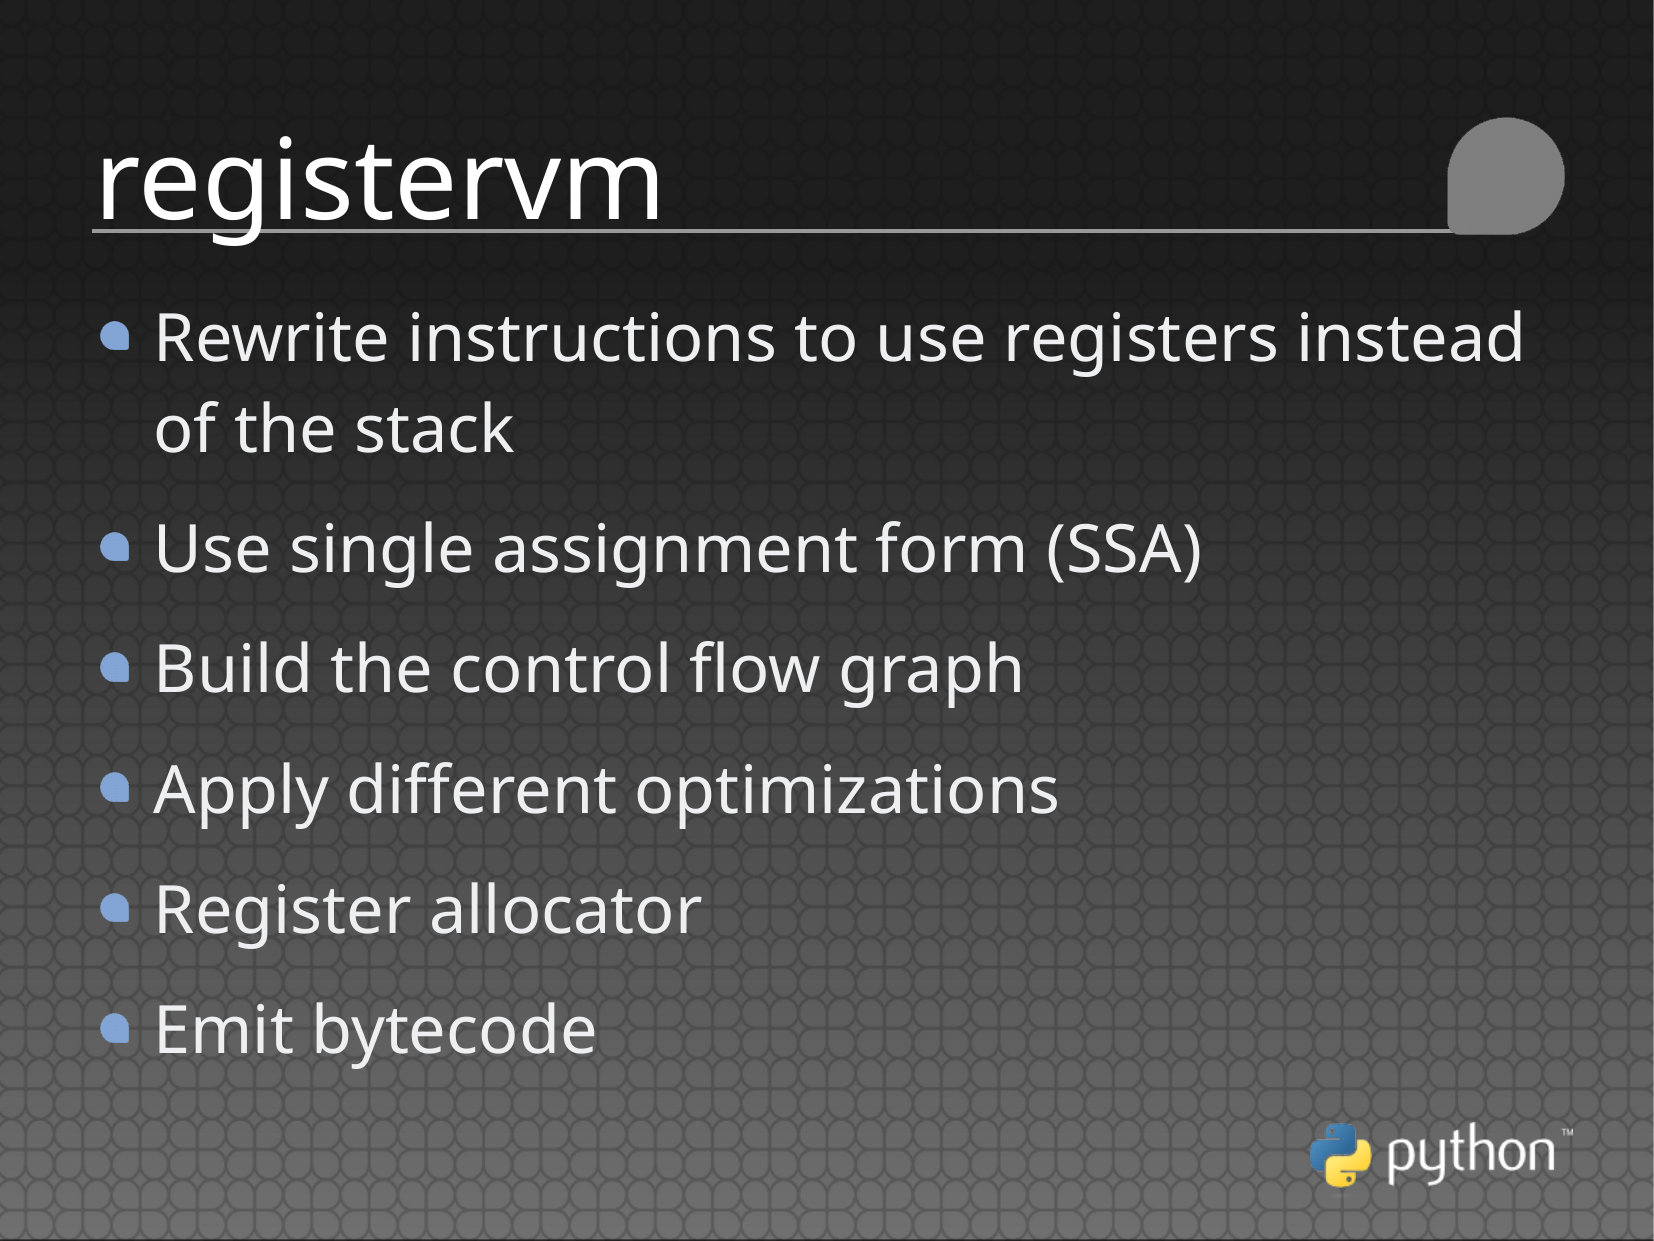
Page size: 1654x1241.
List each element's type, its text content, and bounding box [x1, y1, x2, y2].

title registervm [94, 100, 1426, 251]
list Rewrite instructions to use registers instead of the stack Use single assignment form (SSA) Build the control flow graph Apply different optimizations Register allocator Emit bytecode [82, 290, 1571, 1094]
picture [0, 0, 1654, 1241]
